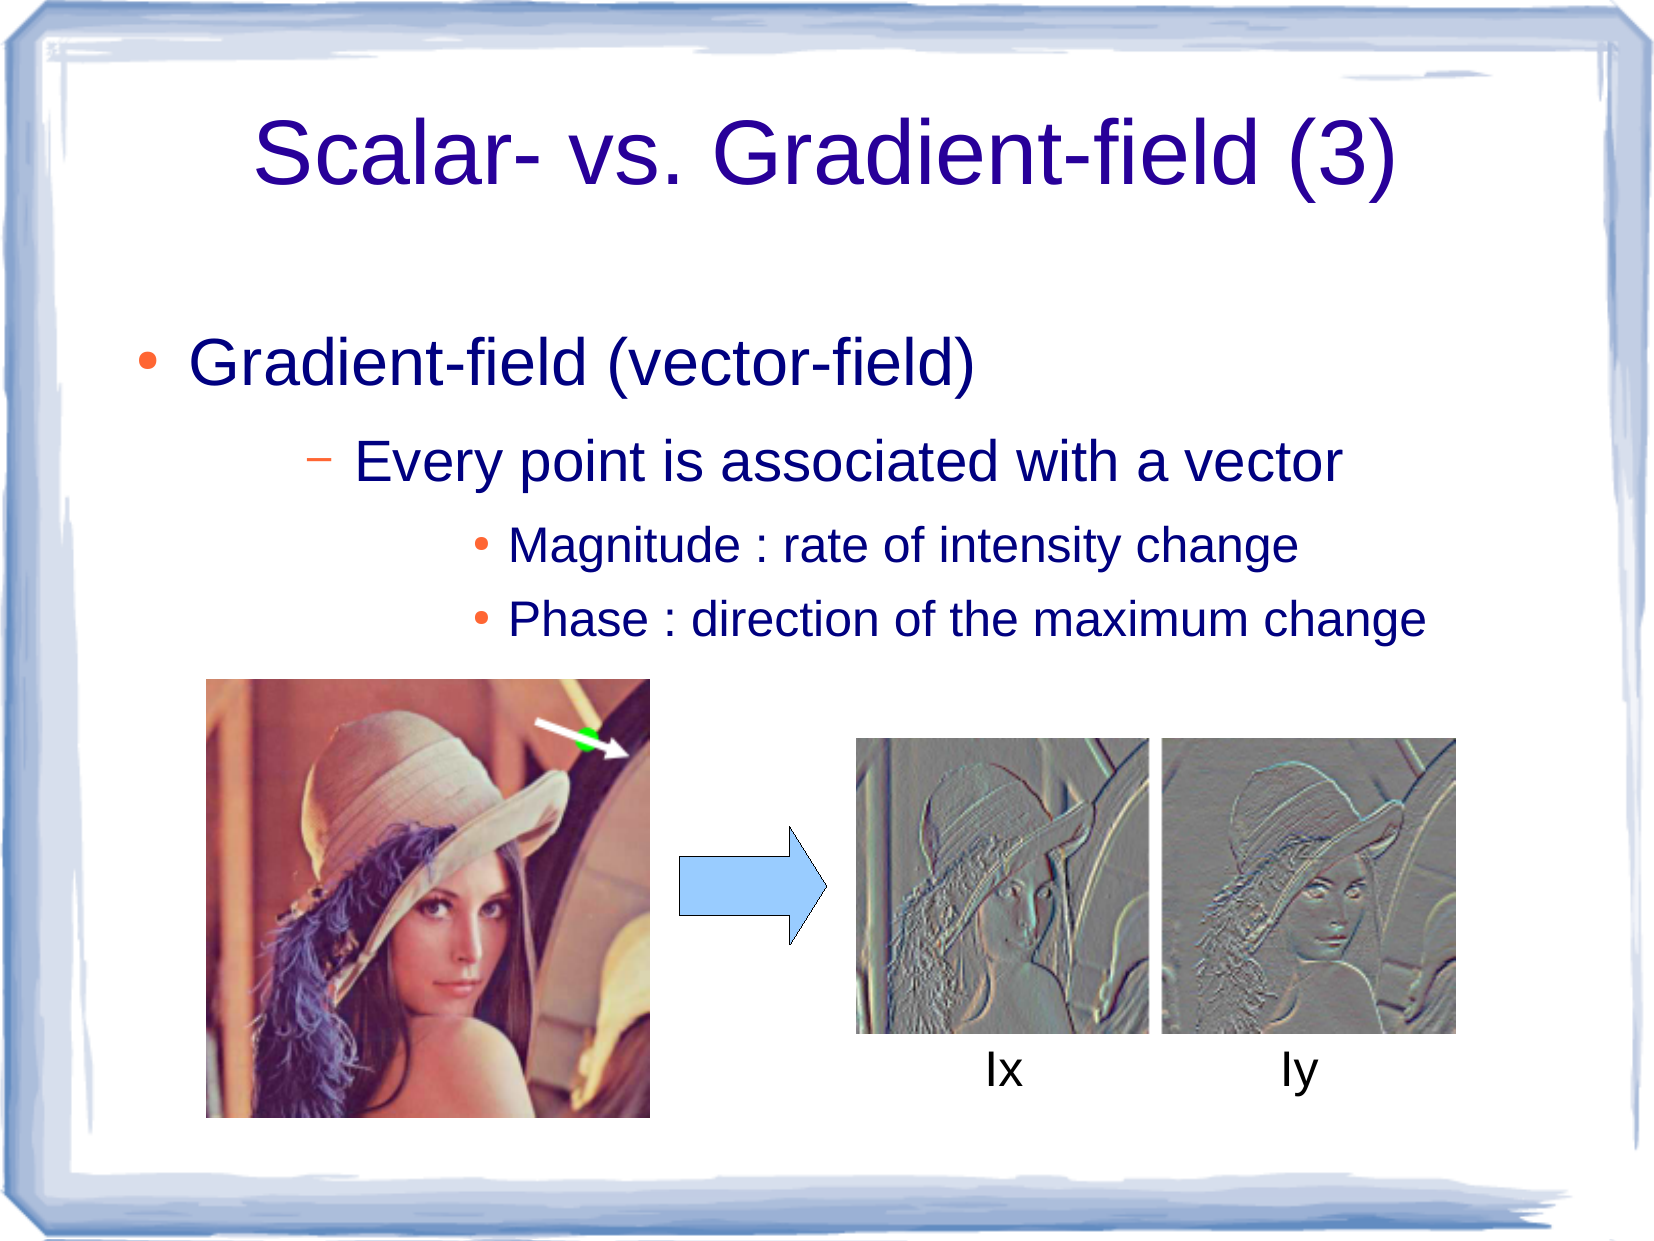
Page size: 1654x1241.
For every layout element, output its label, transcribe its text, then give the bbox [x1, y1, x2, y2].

text_box Iy [1181, 1033, 1418, 1105]
title Scalar- vs. Gradient-field (3) [82, 49, 1571, 257]
text_box Ix [885, 1033, 1123, 1105]
list Gradient-field (vector-field) Every point is associated with a vector Magnitude : rate of intensity change Phase : direction of the maximum change [118, 324, 1571, 1004]
picture [0, 0, 1654, 1241]
text_box [679, 826, 827, 945]
